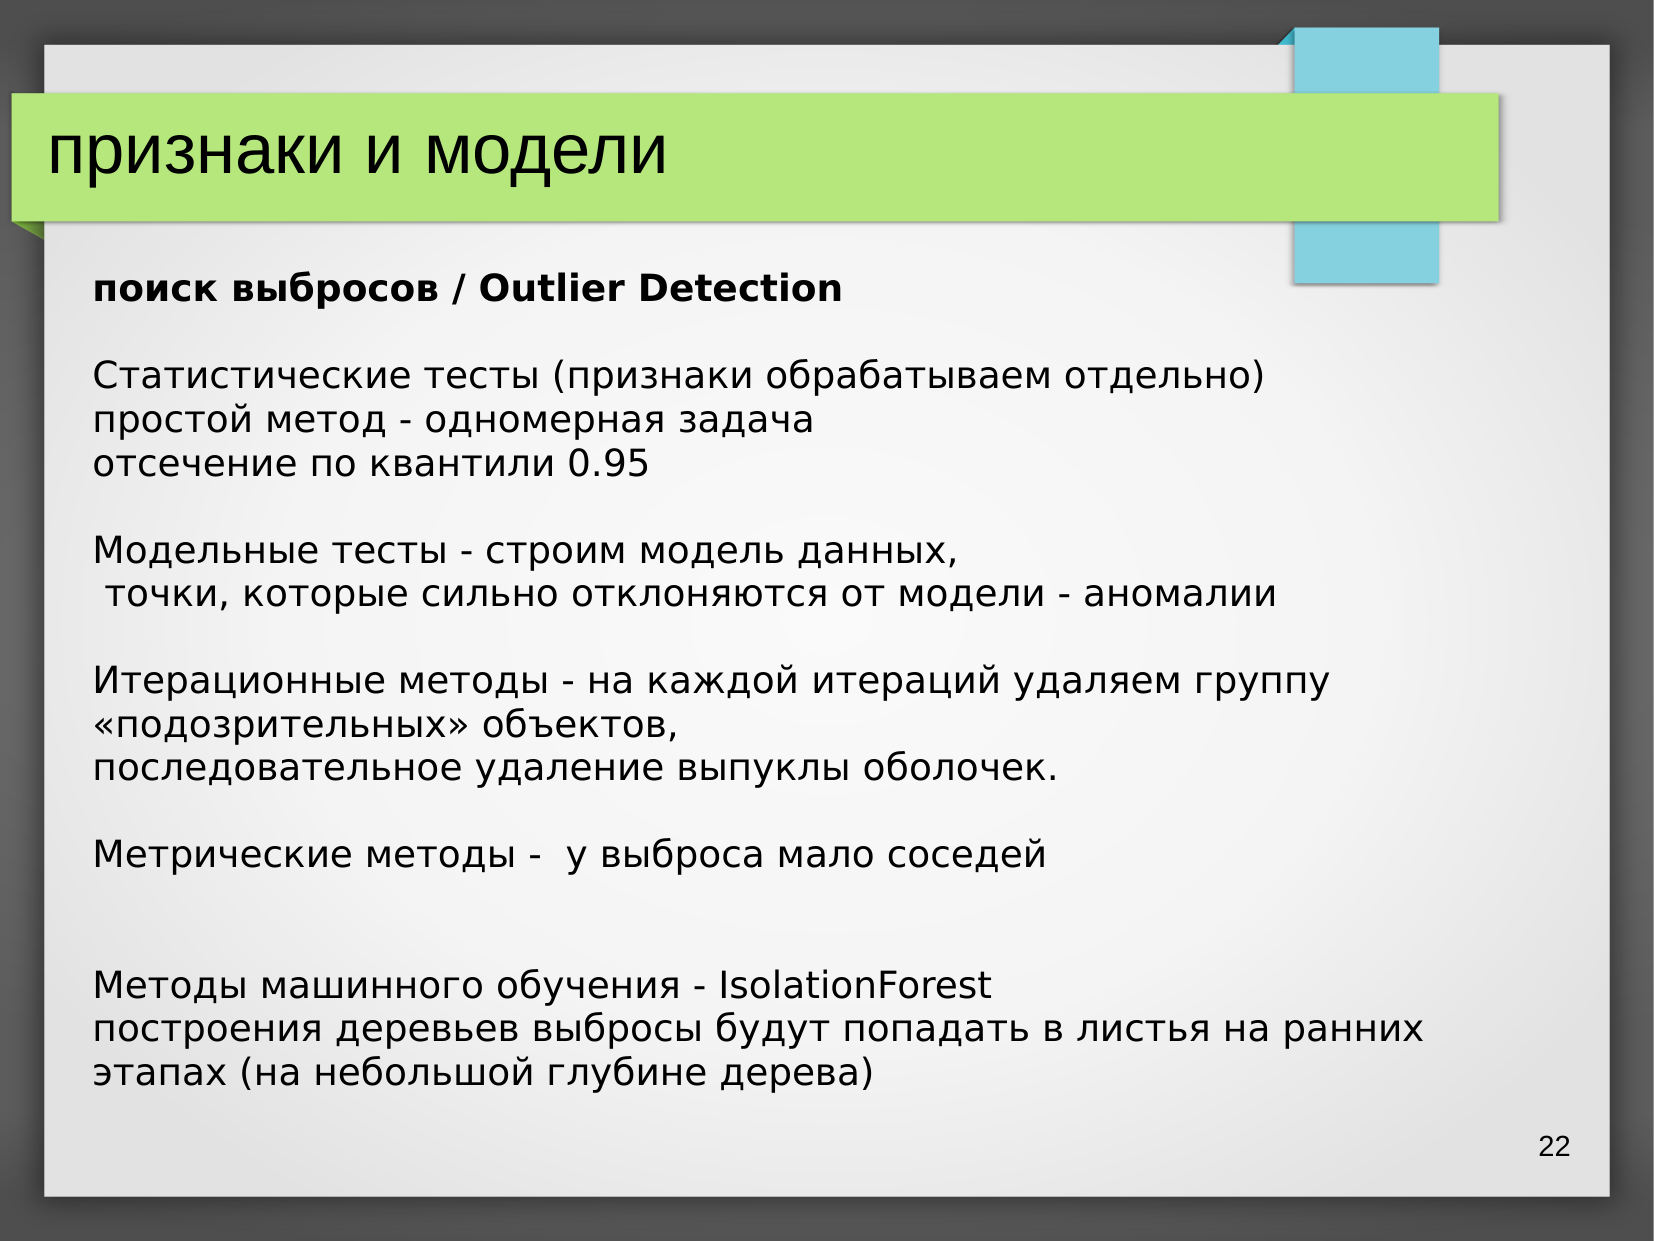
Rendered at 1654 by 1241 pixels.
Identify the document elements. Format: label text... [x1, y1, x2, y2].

title признаки и модели [47, 113, 1465, 185]
picture [0, 0, 1654, 1241]
text_box поиск выбросов / Outlier Detection Статистические тесты (признаки обрабатываем отдельно) простой метод - одномерная задача отсечение по квантили 0.95 Модельные тесты - строим модель данных, точки, которые сильно отклоняются от модели - аномалии Итерационные методы - на каждой итераций удаляем группу «подозрительных» объектов, последовательное удаление выпуклы оболочек. Метрические методы - у выброса мало соседей Методы машинного обучения - IsolationForest построения деревьев выбросы будут попадать в листья на ранних этапах (на небольшой глубине дерева) [77, 259, 1465, 1189]
